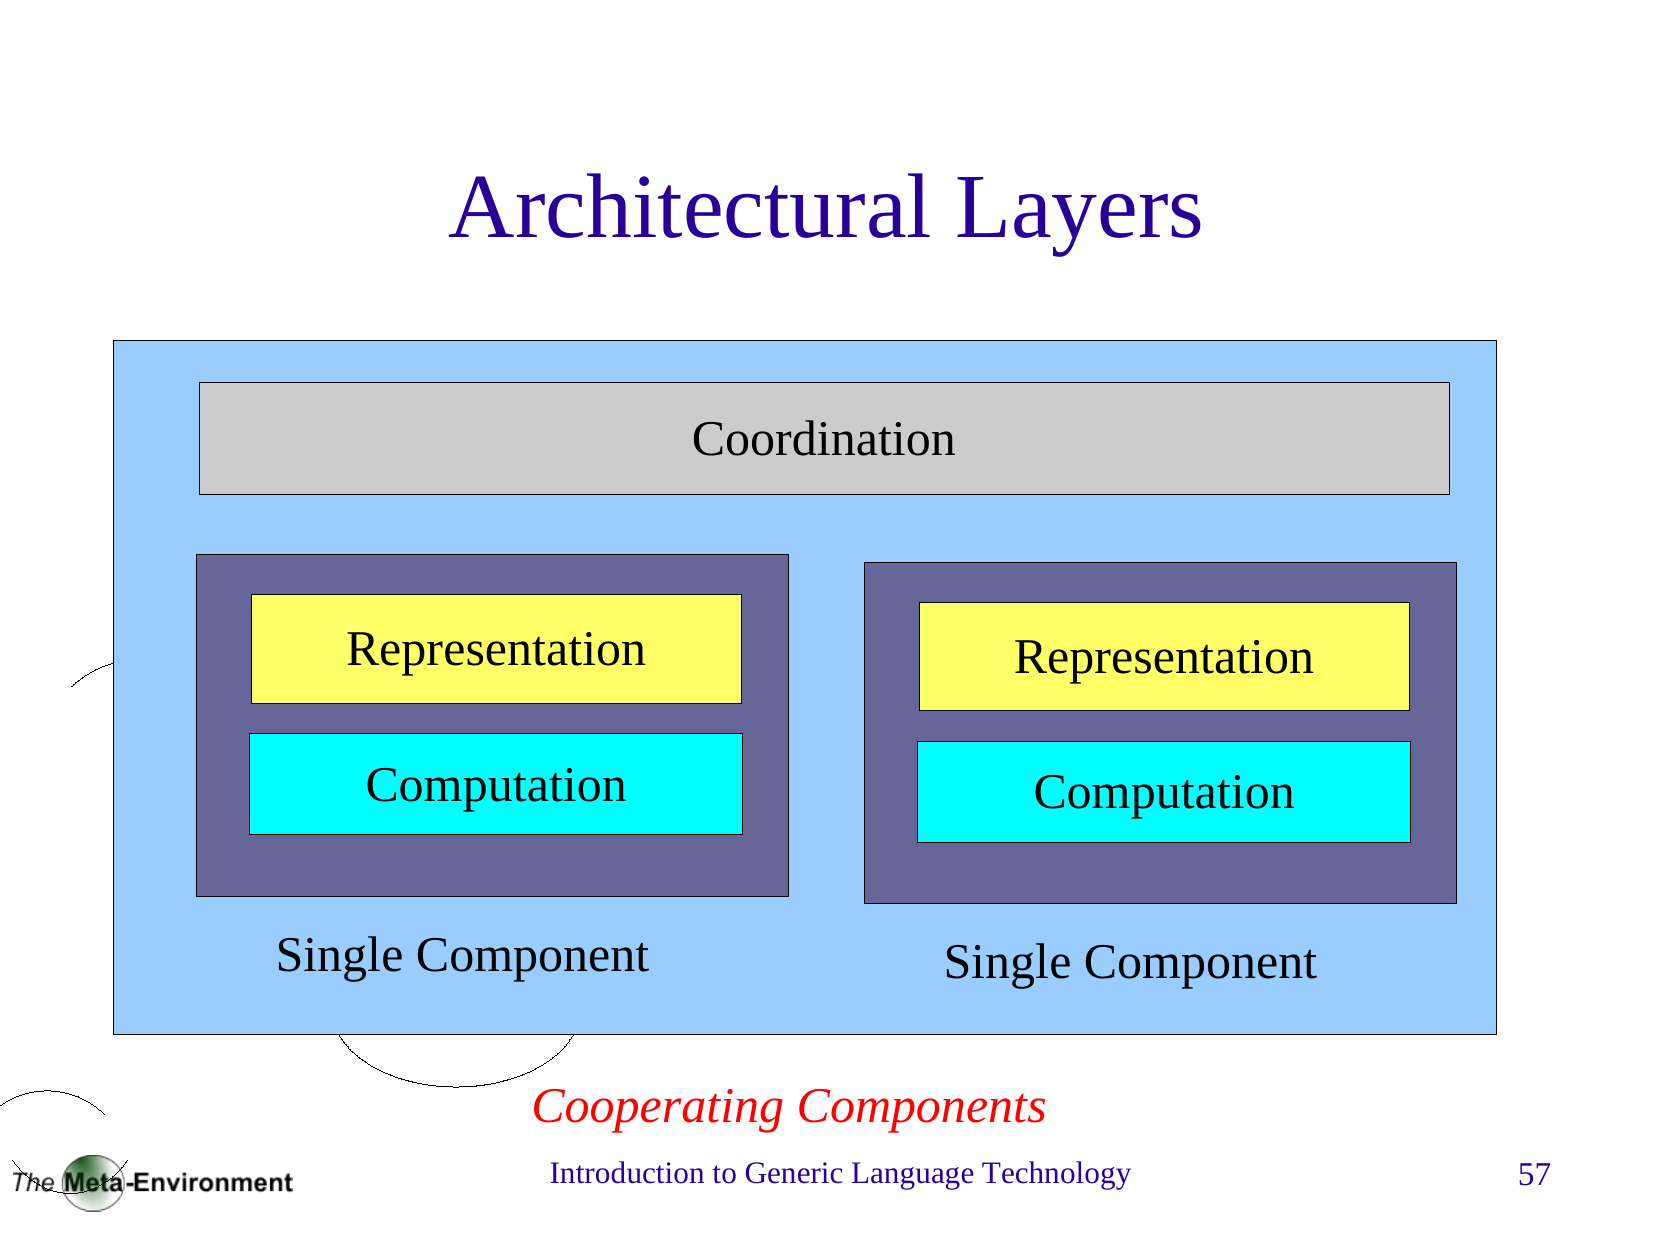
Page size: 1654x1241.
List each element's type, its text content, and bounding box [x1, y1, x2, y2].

text_box Cooperating Components [531, 1077, 1048, 1138]
text_box Single Component [275, 926, 651, 987]
text_box [113, 340, 1497, 1035]
text_box Representation [919, 602, 1410, 711]
text_box Representation [251, 594, 742, 704]
text_box Single Component [943, 934, 1318, 995]
text_box Computation [249, 733, 743, 835]
text_box Coordination [199, 382, 1450, 495]
text_box Computation [917, 741, 1411, 843]
picture [13, 1155, 293, 1212]
title Architectural Layers [121, 102, 1534, 311]
